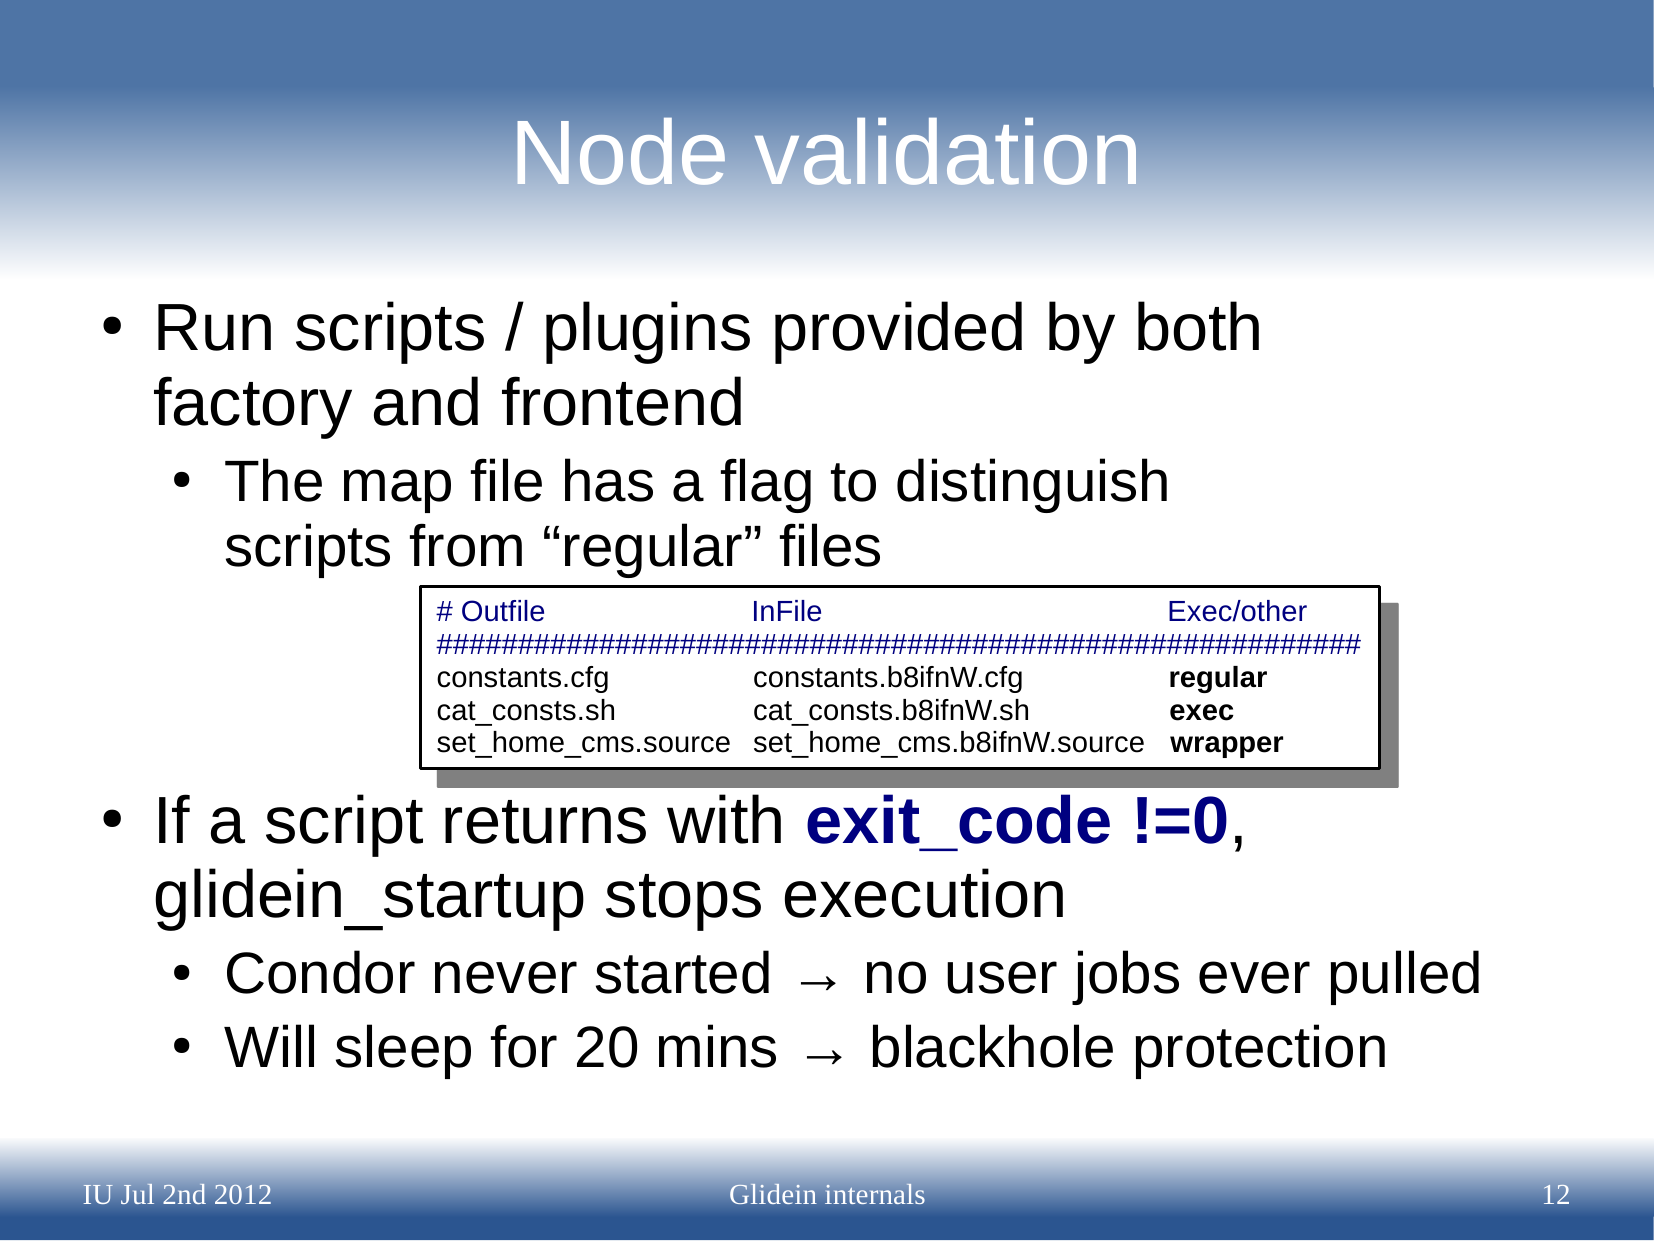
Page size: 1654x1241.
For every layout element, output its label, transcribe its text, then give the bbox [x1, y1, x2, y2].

list Run scripts / plugins provided by both factory and frontend The map file has a flag to distinguish scripts from “regular” files If a script returns with exit_code !=0, glidein_startup stops execution Condor never started → no user jobs ever pulled Will sleep for 20 mins → blackhole protection [82, 290, 1571, 1109]
text_box # Outfile InFile Exec/other ######################################################### constants.cfg constants.b8ifnW.cfg regular cat_consts.sh cat_consts.b8ifnW.sh exec set_home_cms.source set_home_cms.b8ifnW.source wrapper [421, 586, 1379, 769]
title Node validation [82, 56, 1571, 250]
